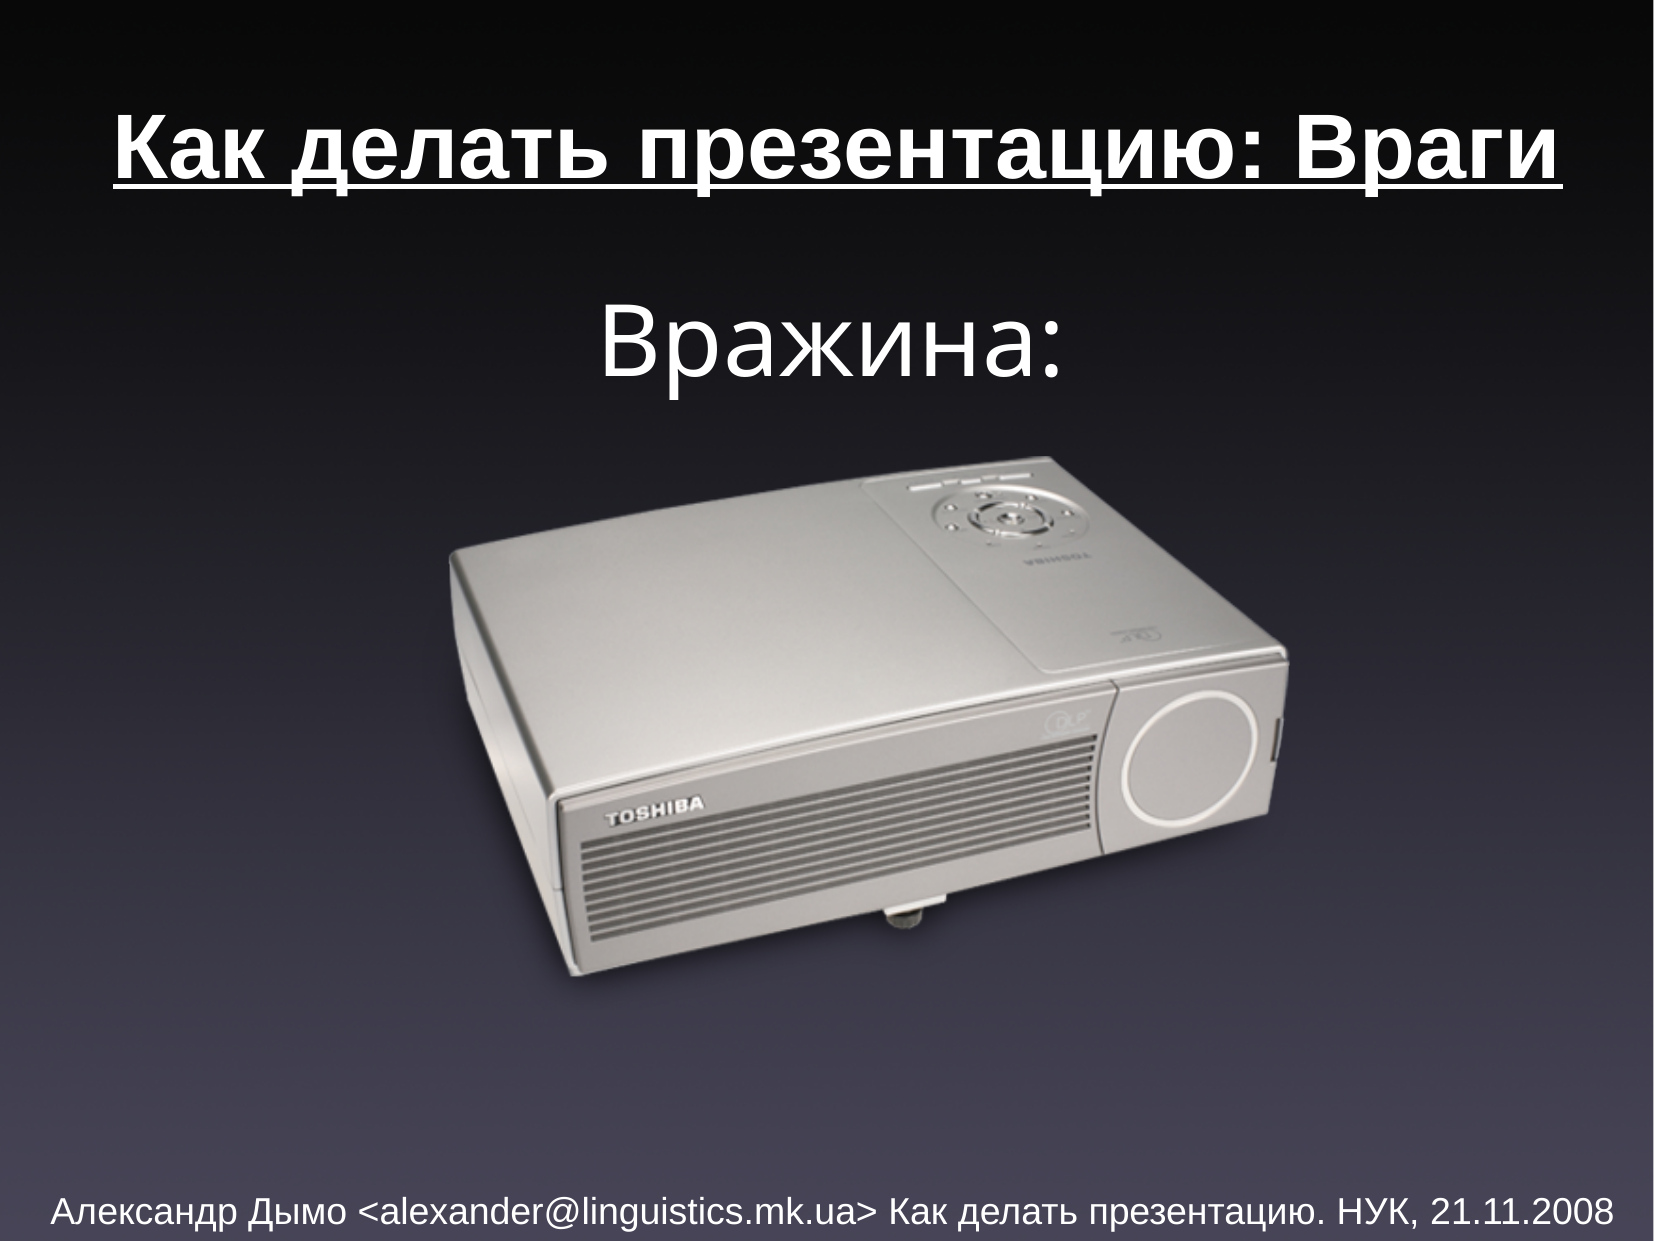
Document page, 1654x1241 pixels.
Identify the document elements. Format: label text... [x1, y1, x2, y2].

text_box Александр Дымо <alexander@linguistics.mk.ua> Как делать презентацию. НУК, 21.11.2008 [35, 1183, 1631, 1240]
picture [0, 0, 1654, 1241]
subtitle Вражина: [86, 224, 1575, 451]
title Как делать презентацию: Враги [31, 43, 1644, 251]
